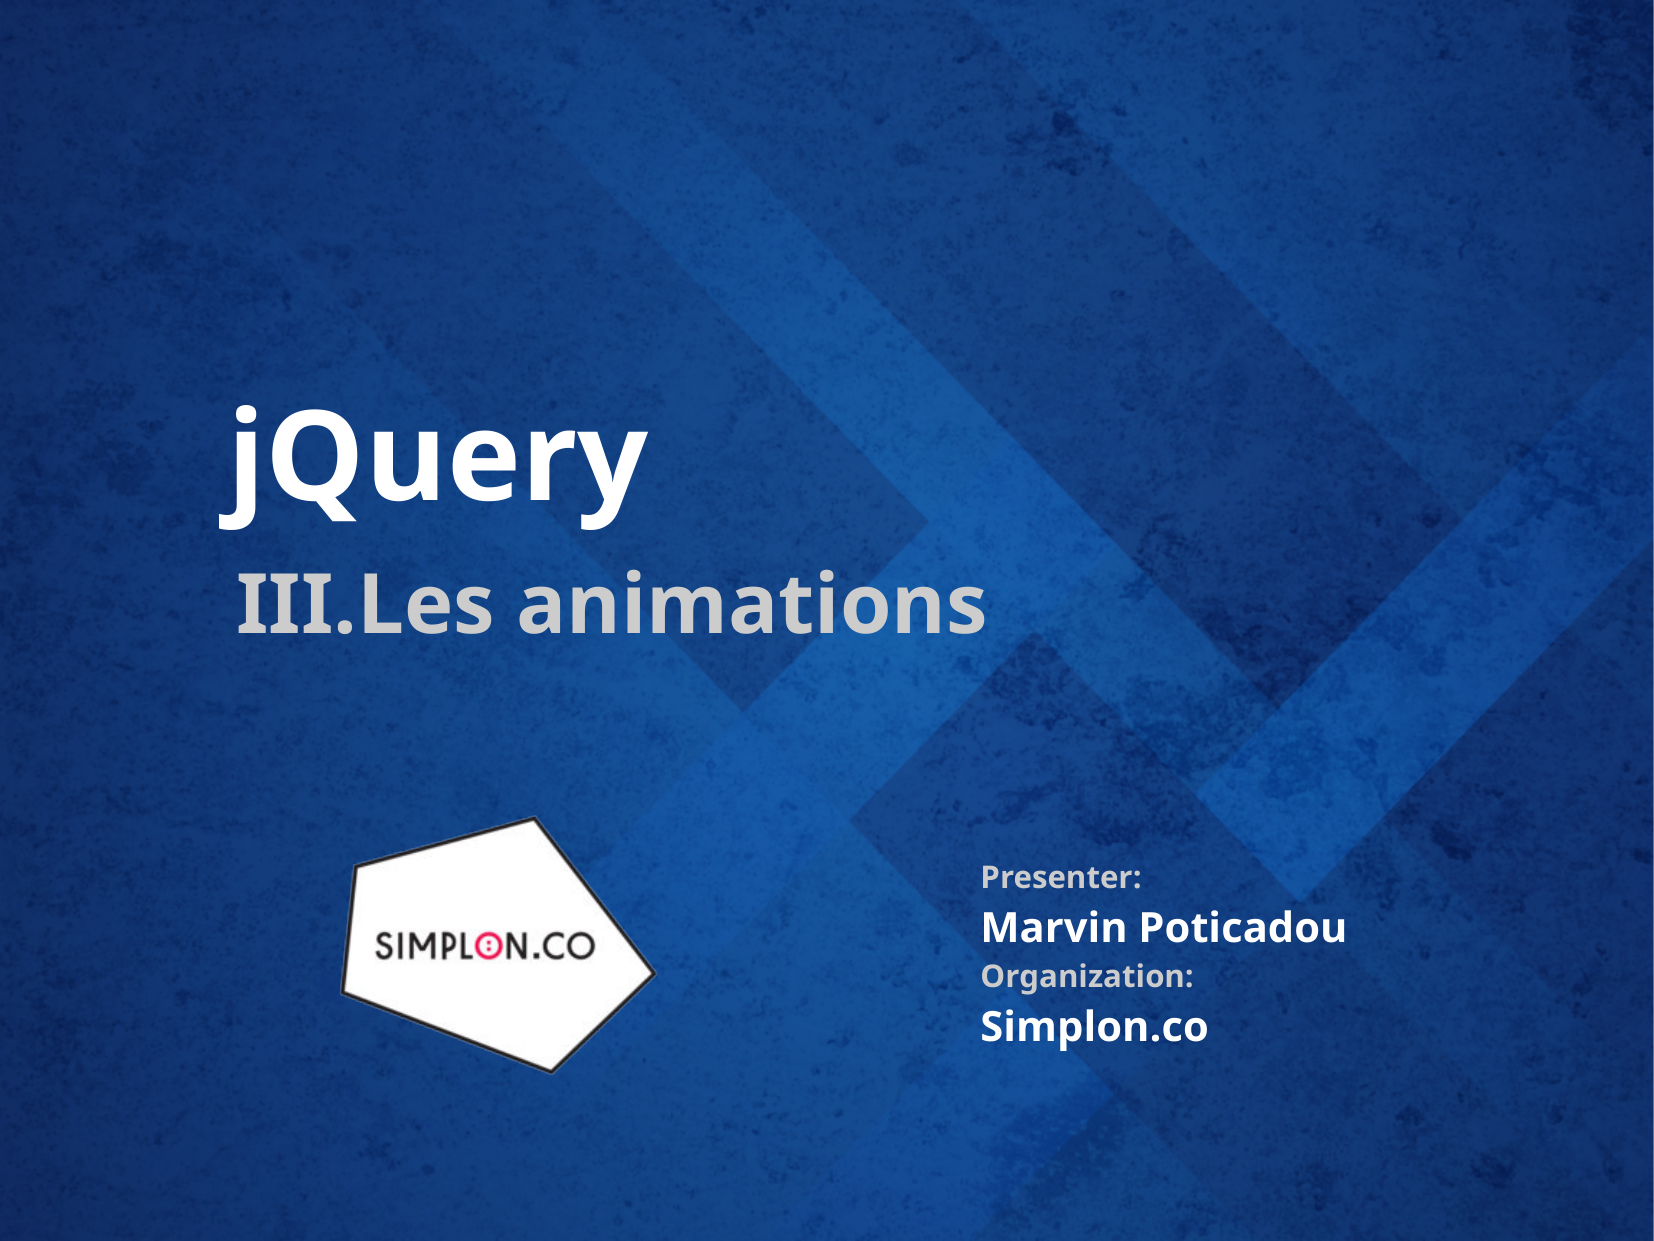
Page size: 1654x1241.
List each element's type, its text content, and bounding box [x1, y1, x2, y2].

text_box Presenter: Marvin Poticadou Organization: Simplon.co [980, 751, 1642, 1158]
title jQuery [194, 275, 1388, 628]
picture [0, 0, 1654, 1241]
subtitle III.Les animations [236, 484, 1465, 719]
